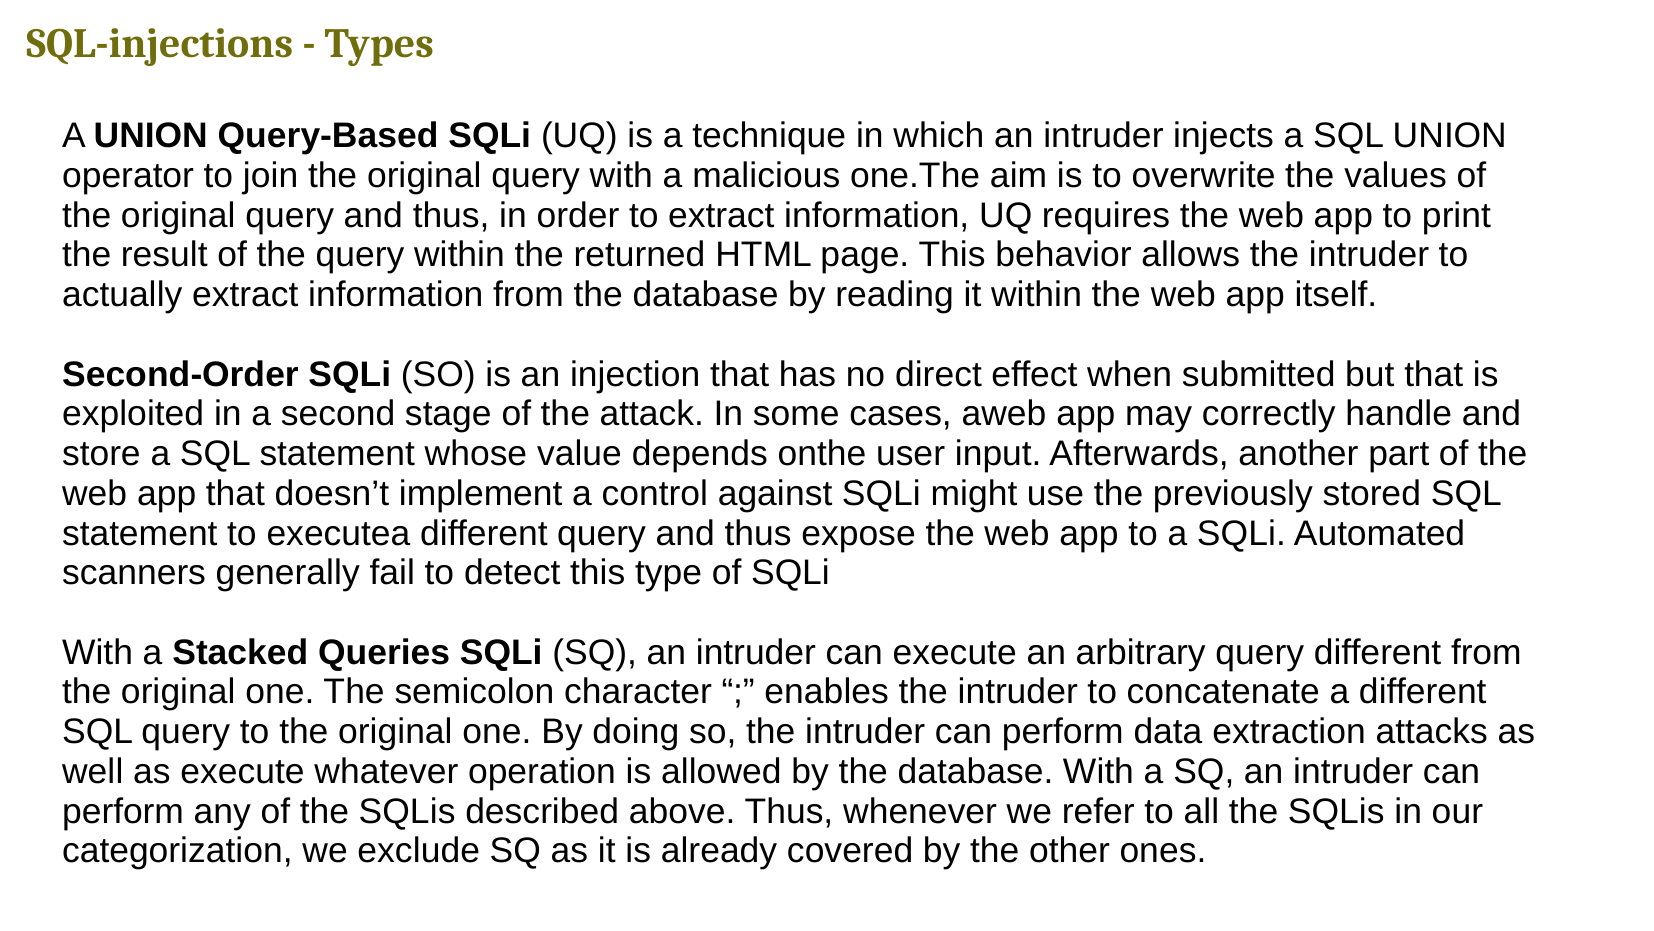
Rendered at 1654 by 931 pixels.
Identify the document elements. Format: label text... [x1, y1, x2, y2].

text_box SQL-injections - Types [11, 12, 1193, 77]
text_box A UNION Query-Based SQLi (UQ) is a technique in which an intruder injects a SQL UNION operator to join the original query with a malicious one.The aim is to overwrite the values of the original query and thus, in order to extract information, UQ requires the web app to print the result of the query within the returned HTML page. This behavior allows the intruder to actually extract information from the database by reading it within the web app itself. Second-Order SQLi (SO) is an injection that has no direct effect when submitted but that is exploited in a second stage of the attack. In some cases, aweb app may correctly handle and store a SQL statement whose value depends onthe user input. Afterwards, another part of the web app that doesn’t implement a control against SQLi might use the previously stored SQL statement to executea different query and thus expose the web app to a SQLi. Automated scanners generally fail to detect this type of SQLi With a Stacked Queries SQLi (SQ), an intruder can execute an arbitrary query different from the original one. The semicolon character “;” enables the intruder to concatenate a different SQL query to the original one. By doing so, the intruder can perform data extraction attacks as well as execute whatever operation is allowed by the database. With a SQ, an intruder can perform any of the SQLis described above. Thus, whenever we refer to all the SQLis in our categorization, we exclude SQ as it is already covered by the other ones. [47, 107, 1560, 878]
